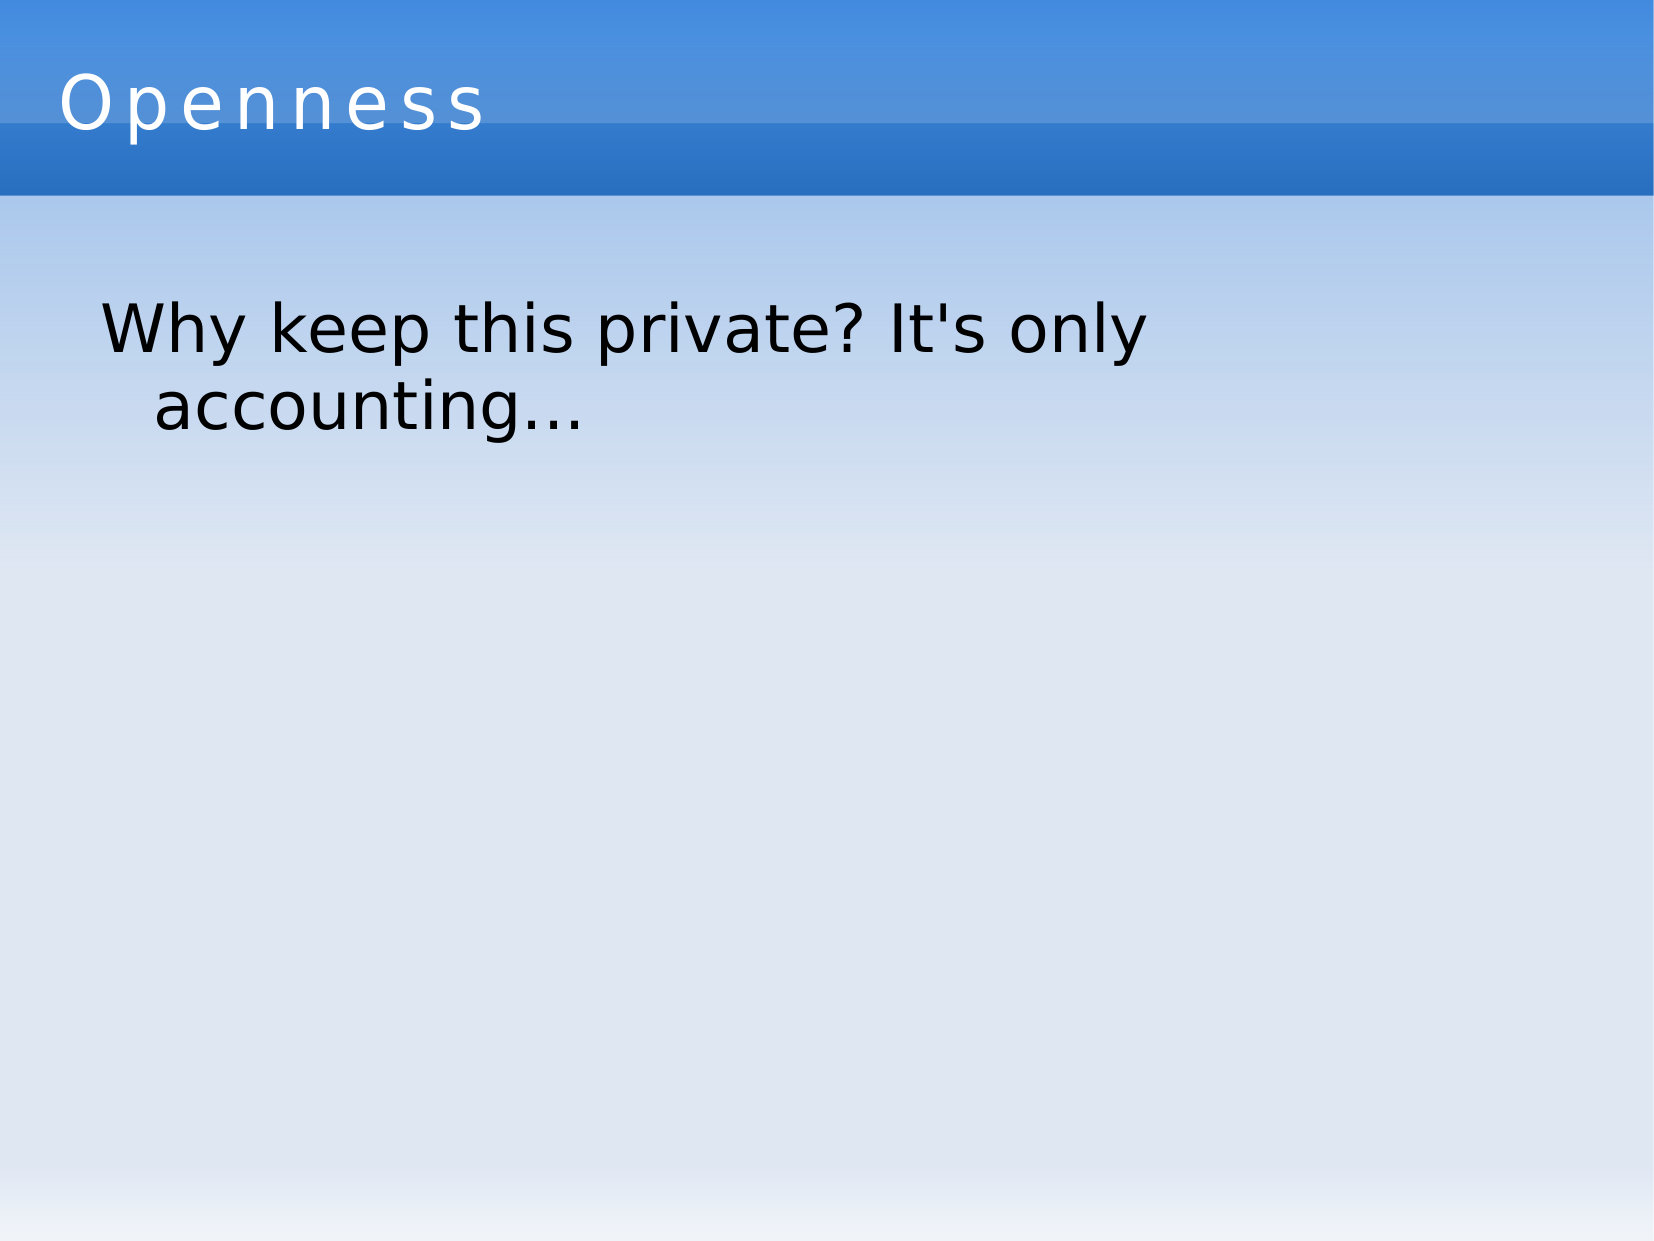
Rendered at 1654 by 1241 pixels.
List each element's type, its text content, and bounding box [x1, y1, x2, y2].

title Openness [59, 29, 1270, 178]
list Why keep this private? It's only accounting... [82, 290, 1571, 1109]
picture [0, 0, 1654, 1241]
